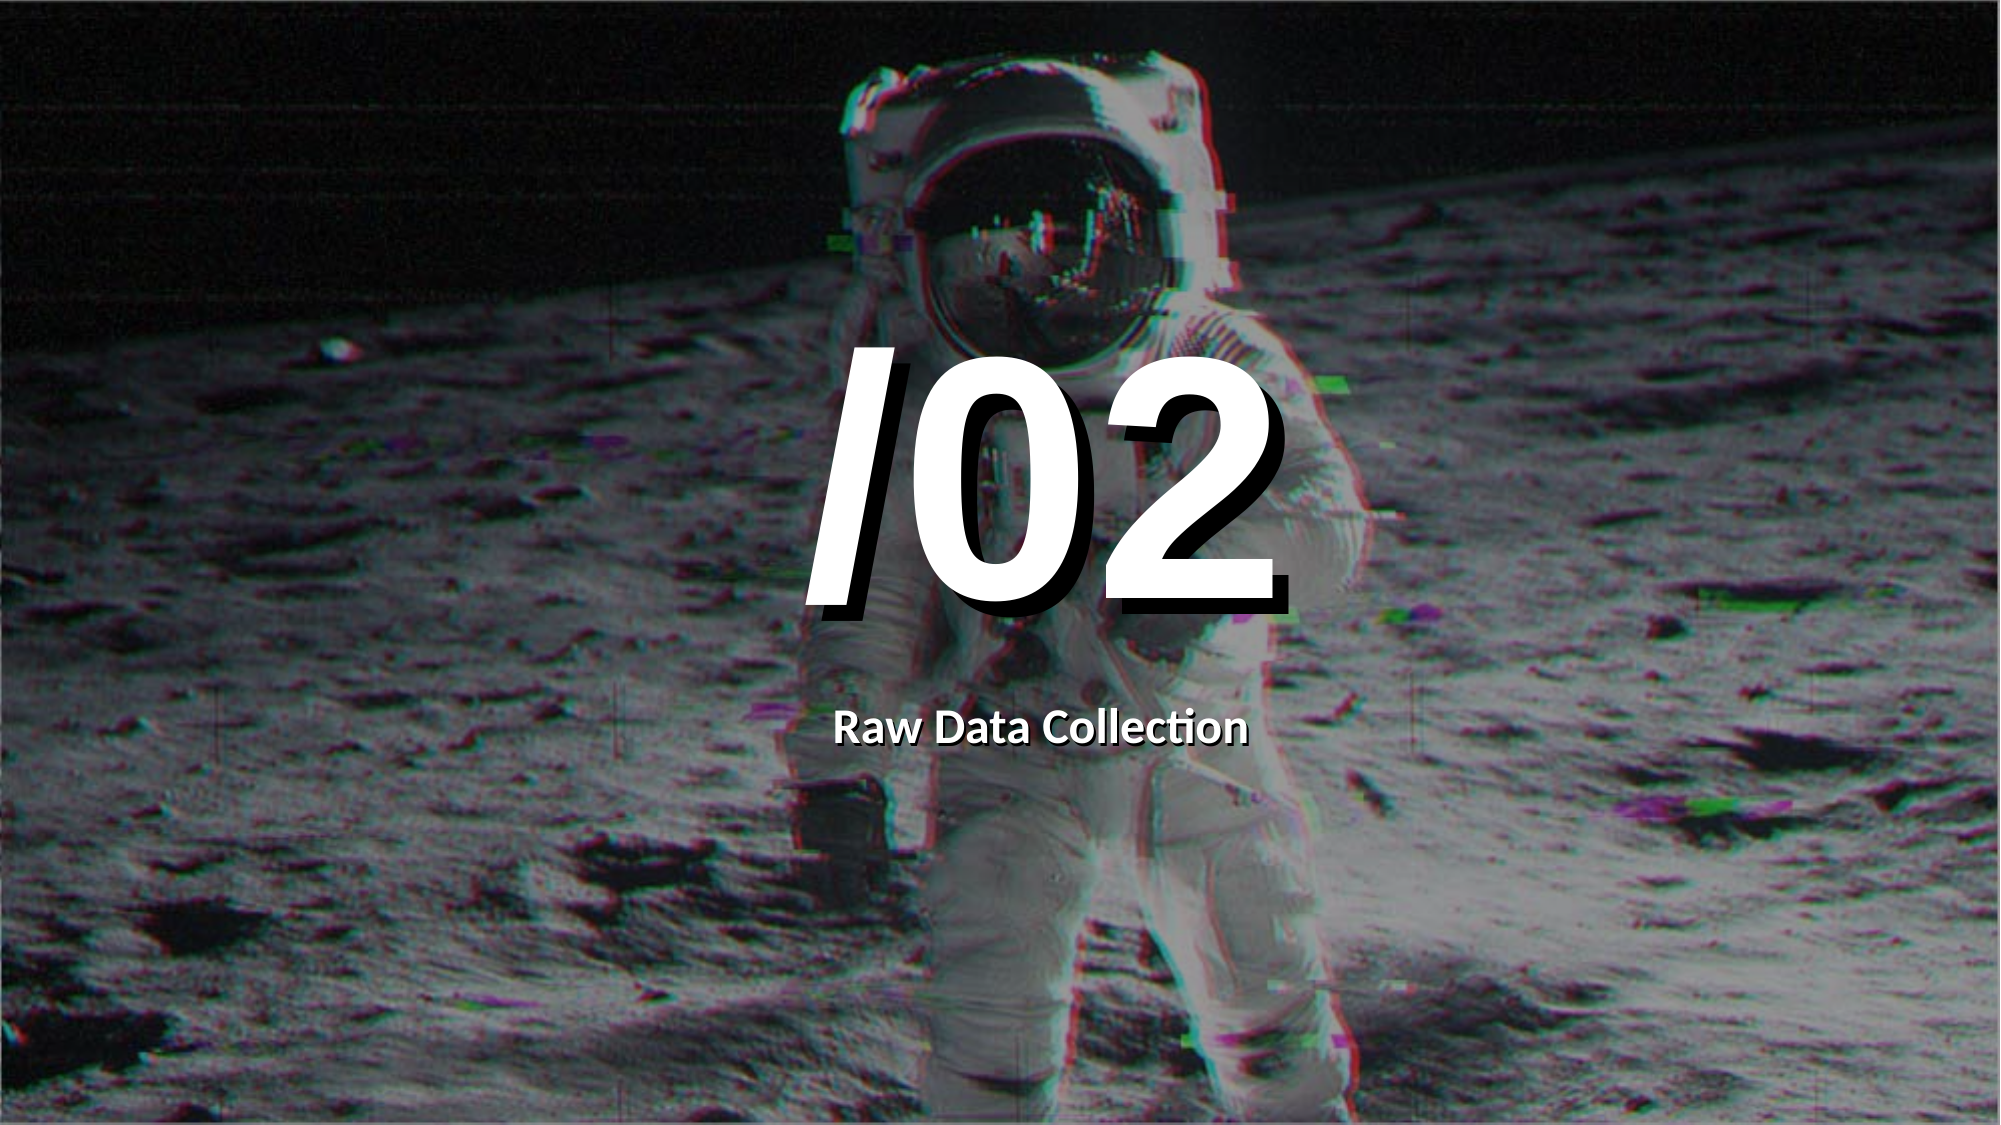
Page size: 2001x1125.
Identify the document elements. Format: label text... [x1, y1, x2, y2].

picture [0, 0, 2000, 1125]
text_box /02 [787, 244, 1350, 676]
title Raw Data Collection [596, 693, 1486, 841]
